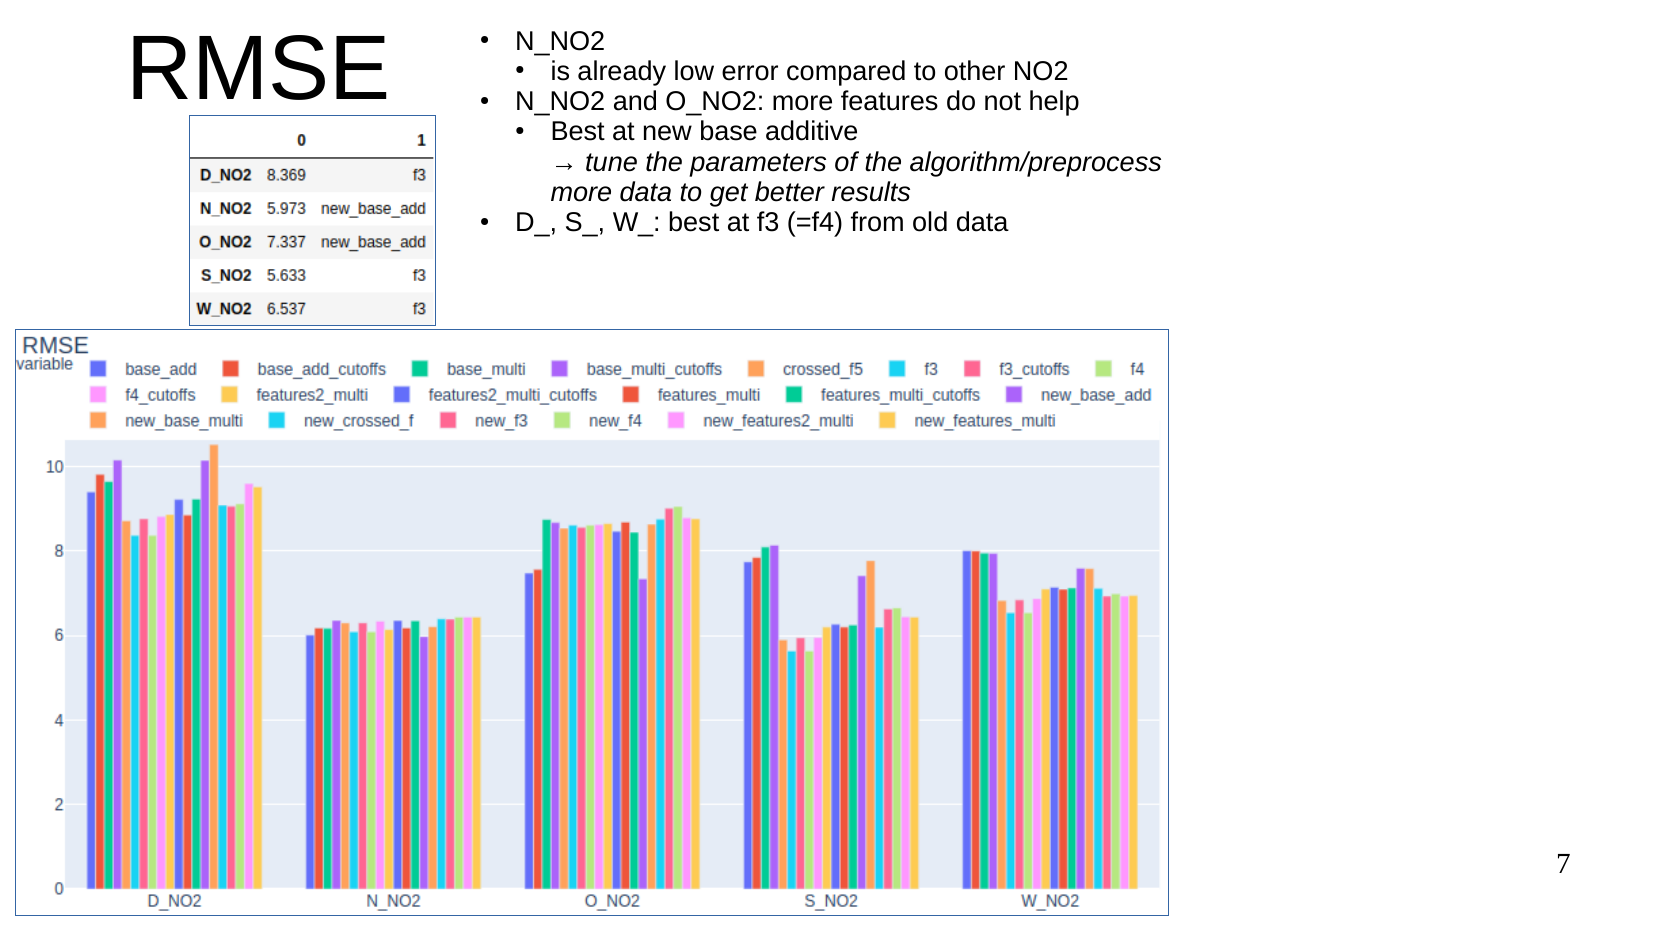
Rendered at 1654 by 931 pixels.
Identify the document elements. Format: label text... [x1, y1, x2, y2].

picture [189, 115, 436, 326]
title RMSE [7, 11, 511, 125]
picture [15, 329, 1169, 916]
text_box N_NO2 is already low error compared to other NO2 N_NO2 and O_NO2: more features do not help Best at new base additive → tune the parameters of the algorithm/preprocess more data to get better results D_, S_, W_: best at f3 (=f4) from old data [465, 18, 1186, 245]
